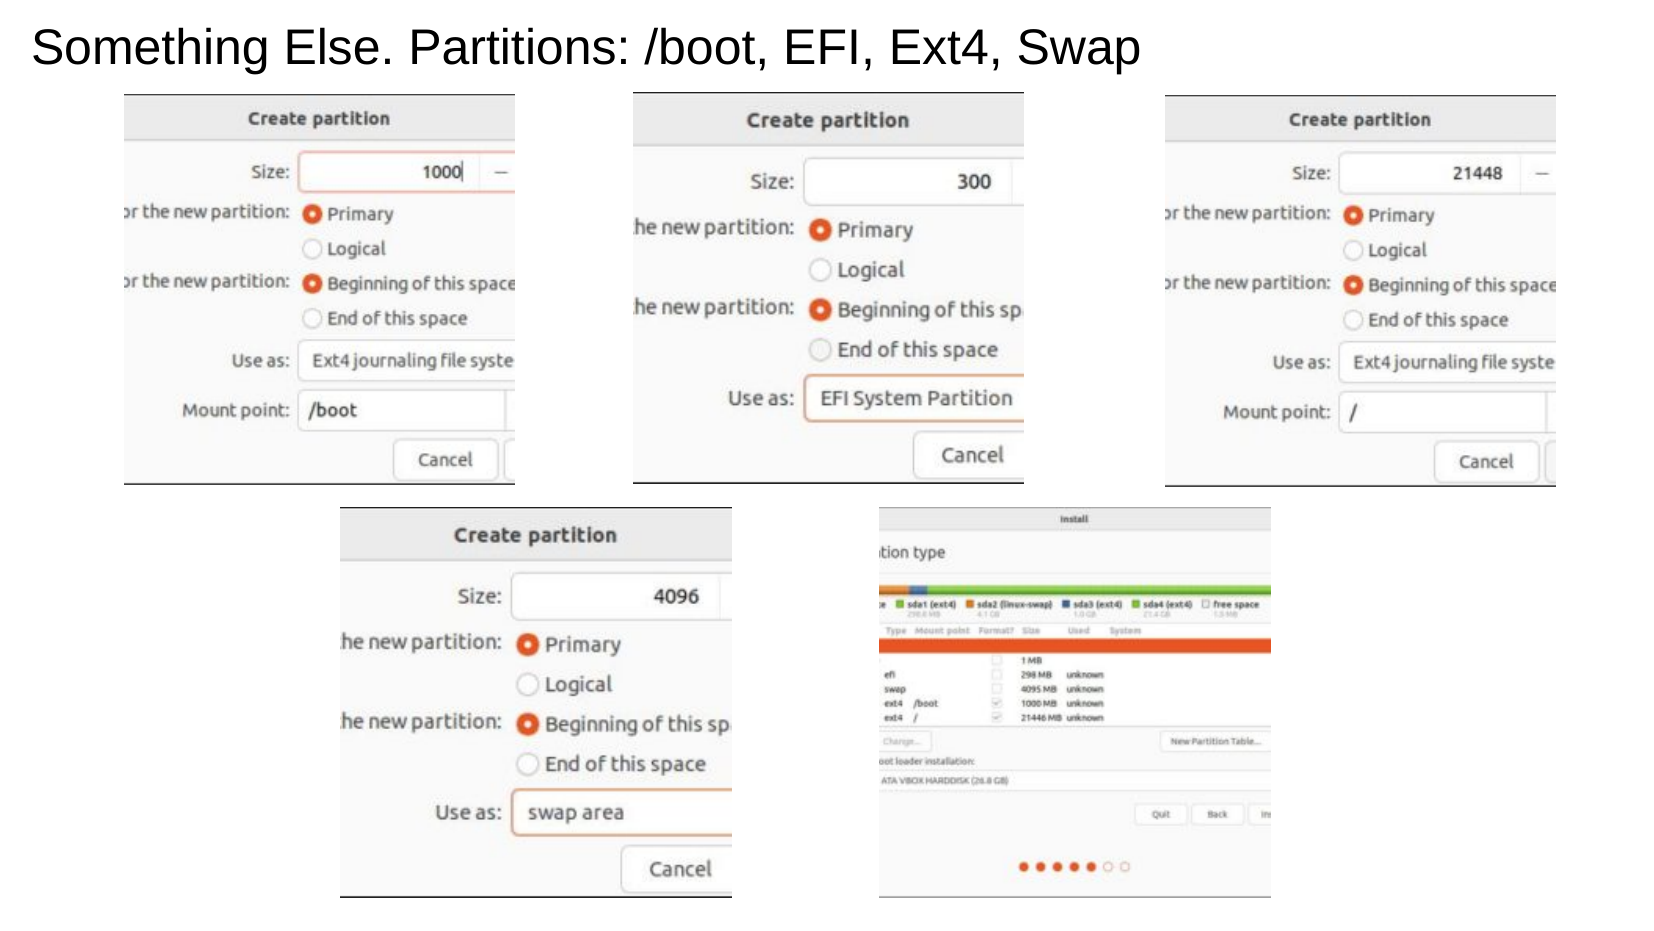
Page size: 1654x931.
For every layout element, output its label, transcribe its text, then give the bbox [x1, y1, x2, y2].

picture [633, 92, 1024, 484]
picture [124, 94, 515, 485]
picture [879, 507, 1271, 898]
subtitle Something Else. Partitions: /boot, EFI, Ext4, Swap [31, 18, 1520, 349]
picture [340, 507, 732, 898]
picture [1165, 95, 1556, 487]
